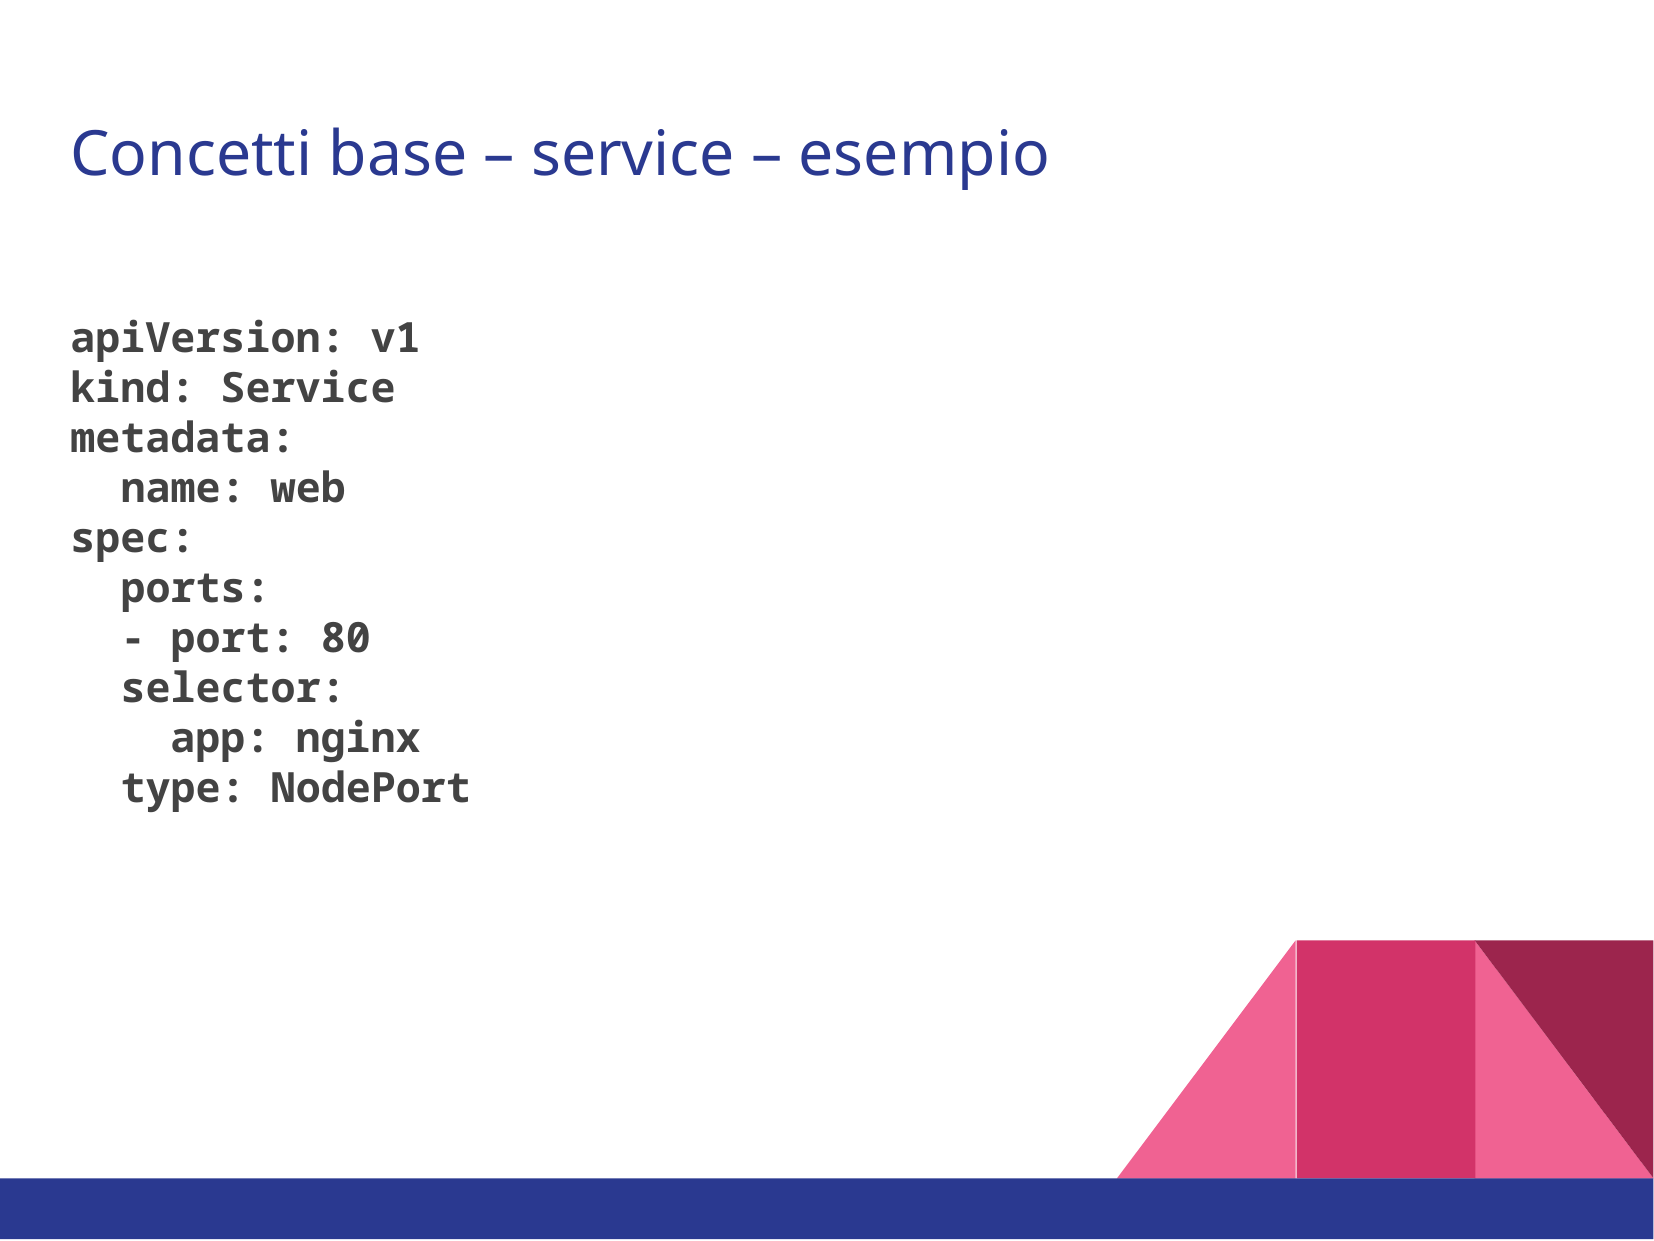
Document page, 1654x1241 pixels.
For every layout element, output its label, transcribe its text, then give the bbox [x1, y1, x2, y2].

title Concetti base – service – esempio [55, 98, 1597, 245]
list apiVersion: v1 kind: Service metadata: name: web spec: ports: - port: 80 selector: app: nginx type: NodePort [55, 295, 1597, 1101]
